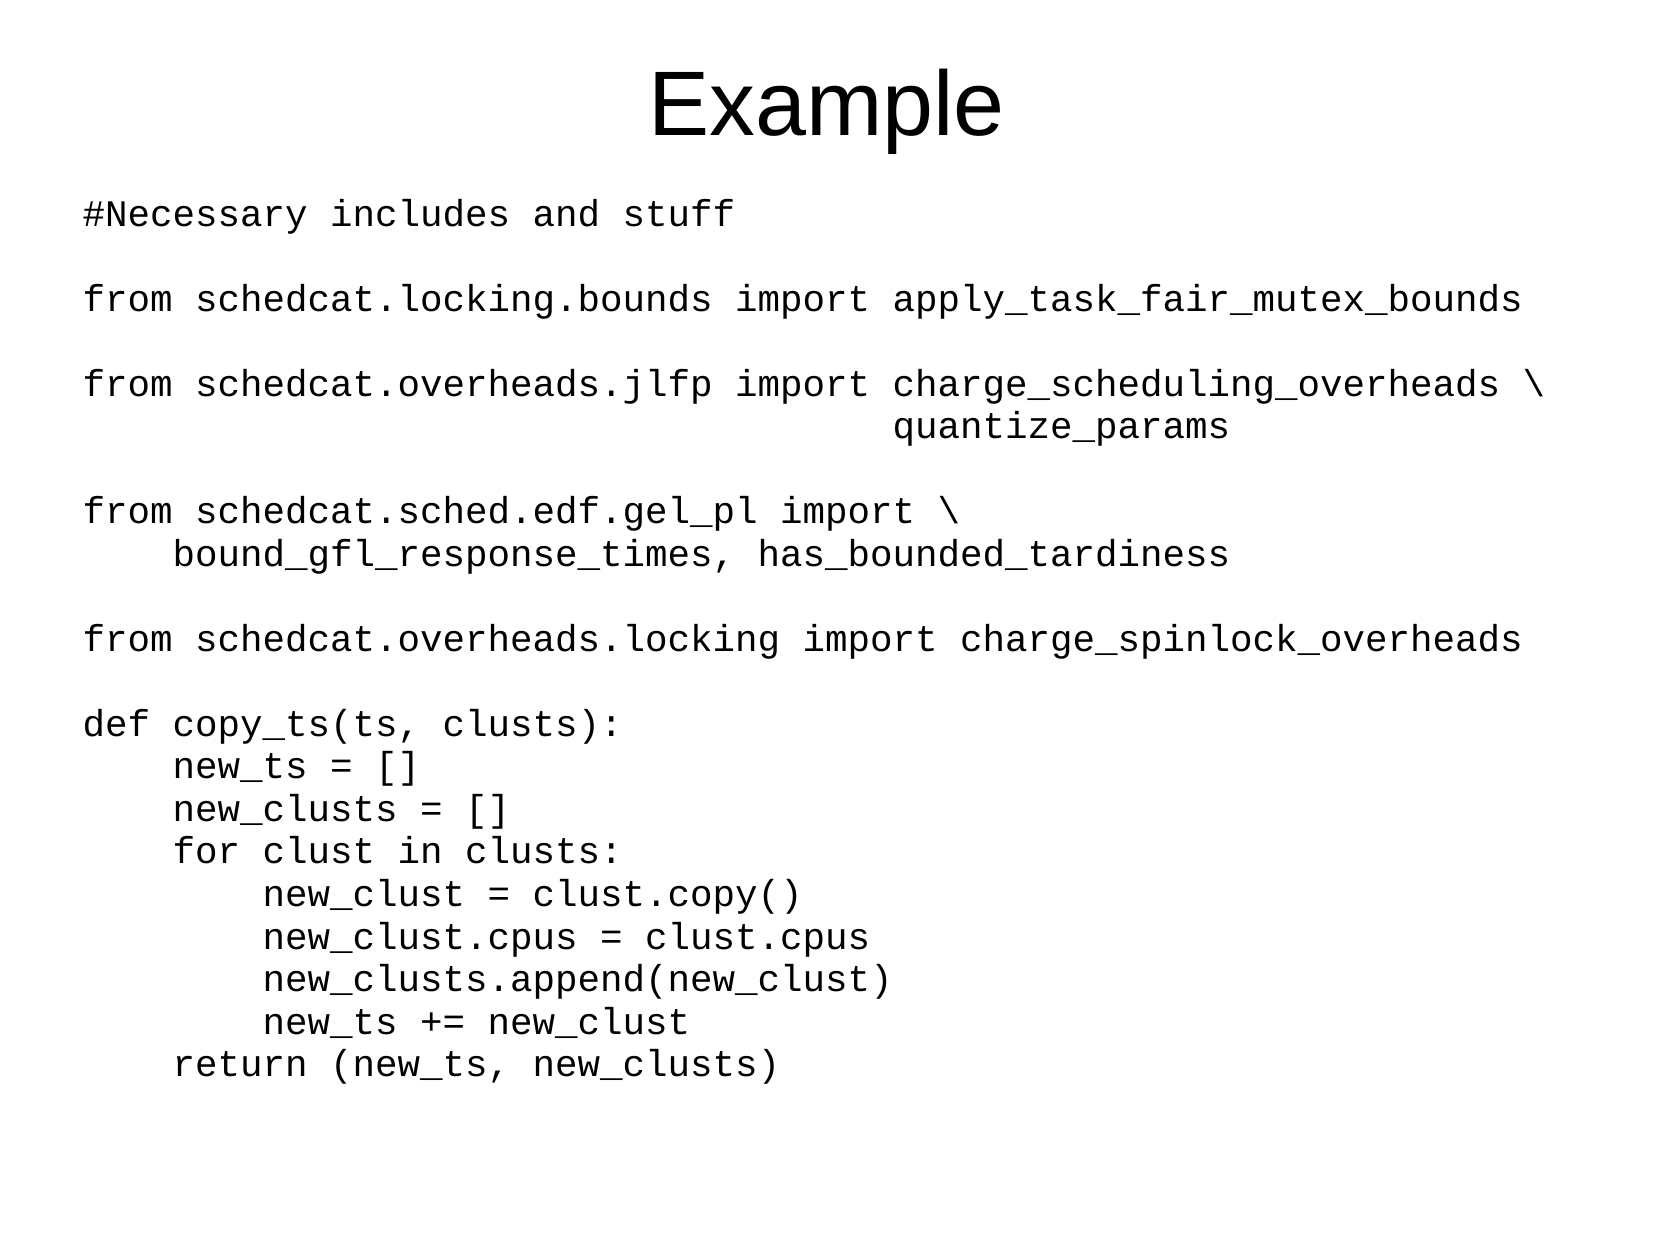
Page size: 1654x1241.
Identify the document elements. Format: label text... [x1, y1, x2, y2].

title Example [82, 0, 1571, 195]
list #Necessary includes and stuff from schedcat.locking.bounds import apply_task_fair_mutex_bounds from schedcat.overheads.jlfp import charge_scheduling_overheads \ quantize_params from schedcat.sched.edf.gel_pl import \ bound_gfl_response_times, has_bounded_tardiness from schedcat.overheads.locking import charge_spinlock_overheads def copy_ts(ts, clusts): new_ts = [] new_clusts = [] for clust in clusts: new_clust = clust.copy() new_clust.cpus = clust.cpus new_clusts.append(new_clust) new_ts += new_clust return (new_ts, new_clusts) [82, 195, 1571, 1156]
